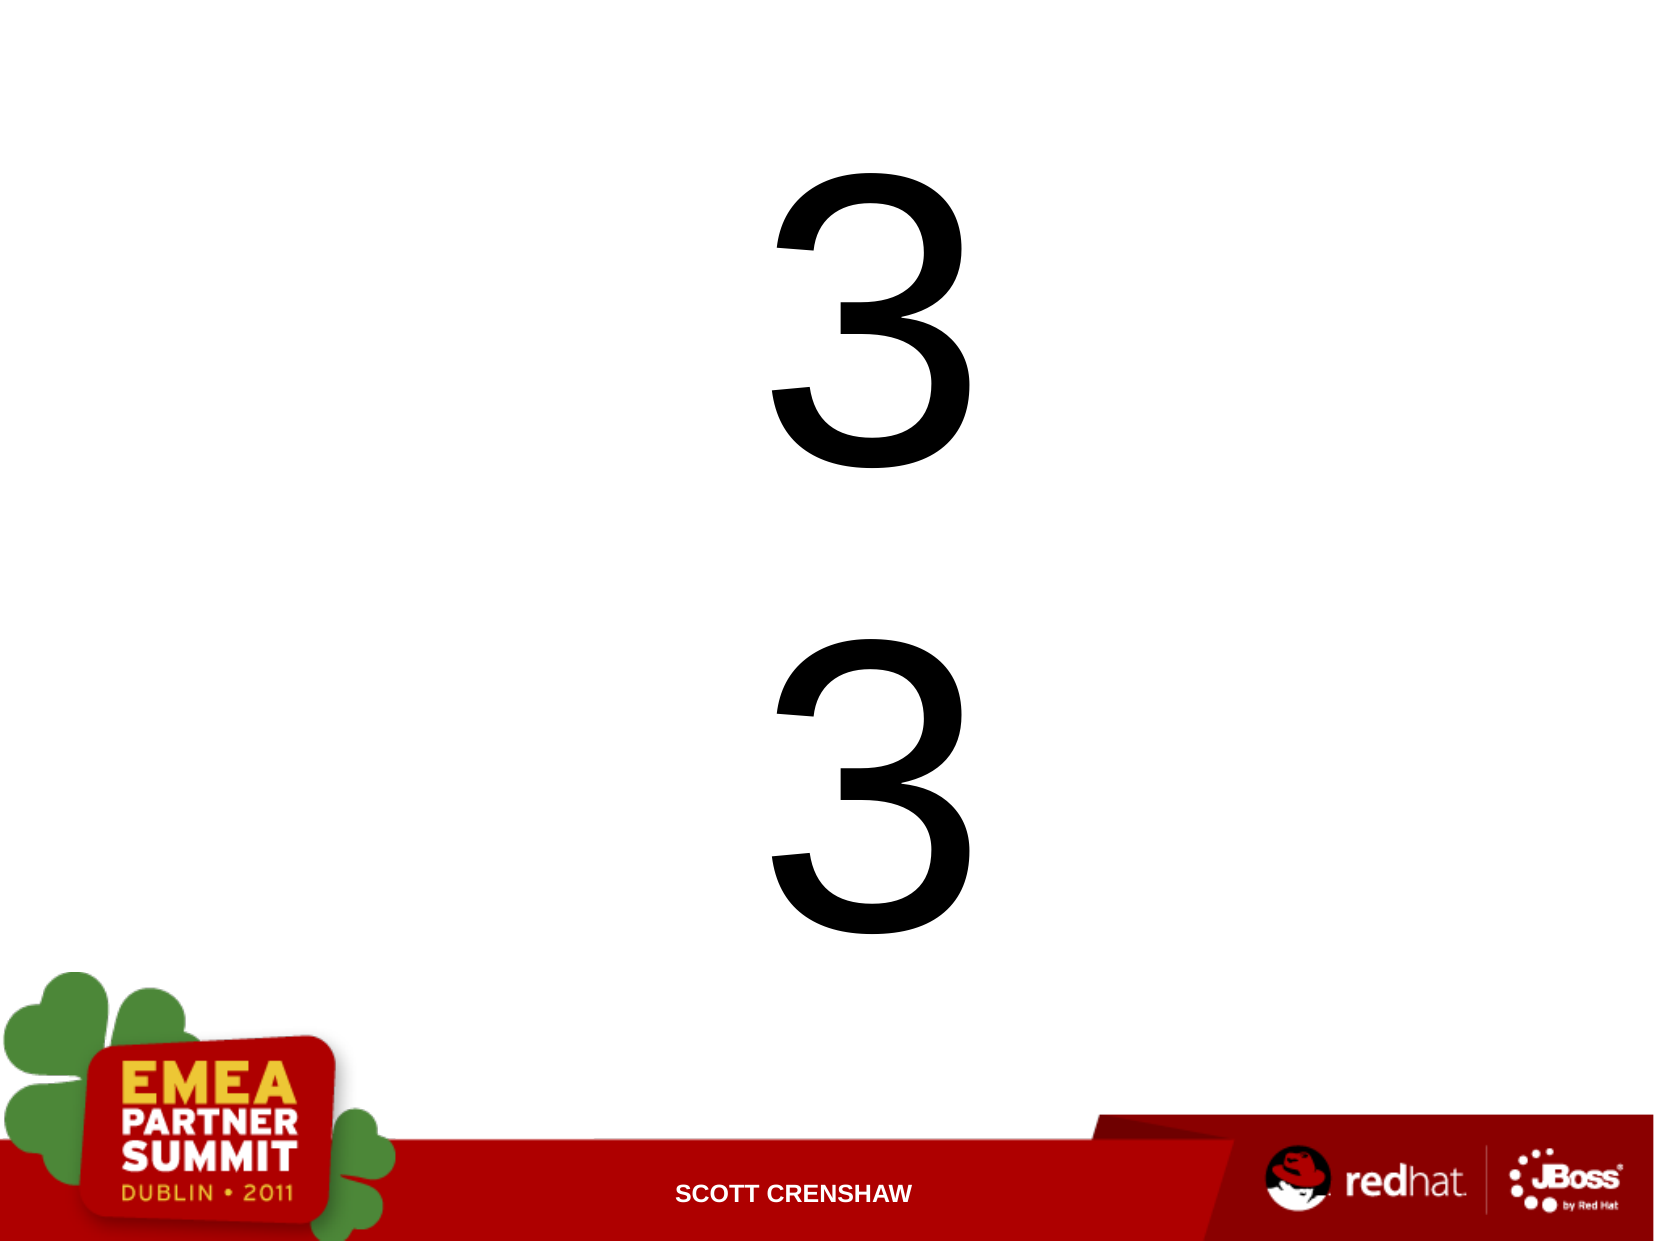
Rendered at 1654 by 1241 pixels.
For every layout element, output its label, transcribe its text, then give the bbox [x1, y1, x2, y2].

text_box 3 3 [334, 80, 1411, 1026]
picture [0, 972, 1654, 1241]
